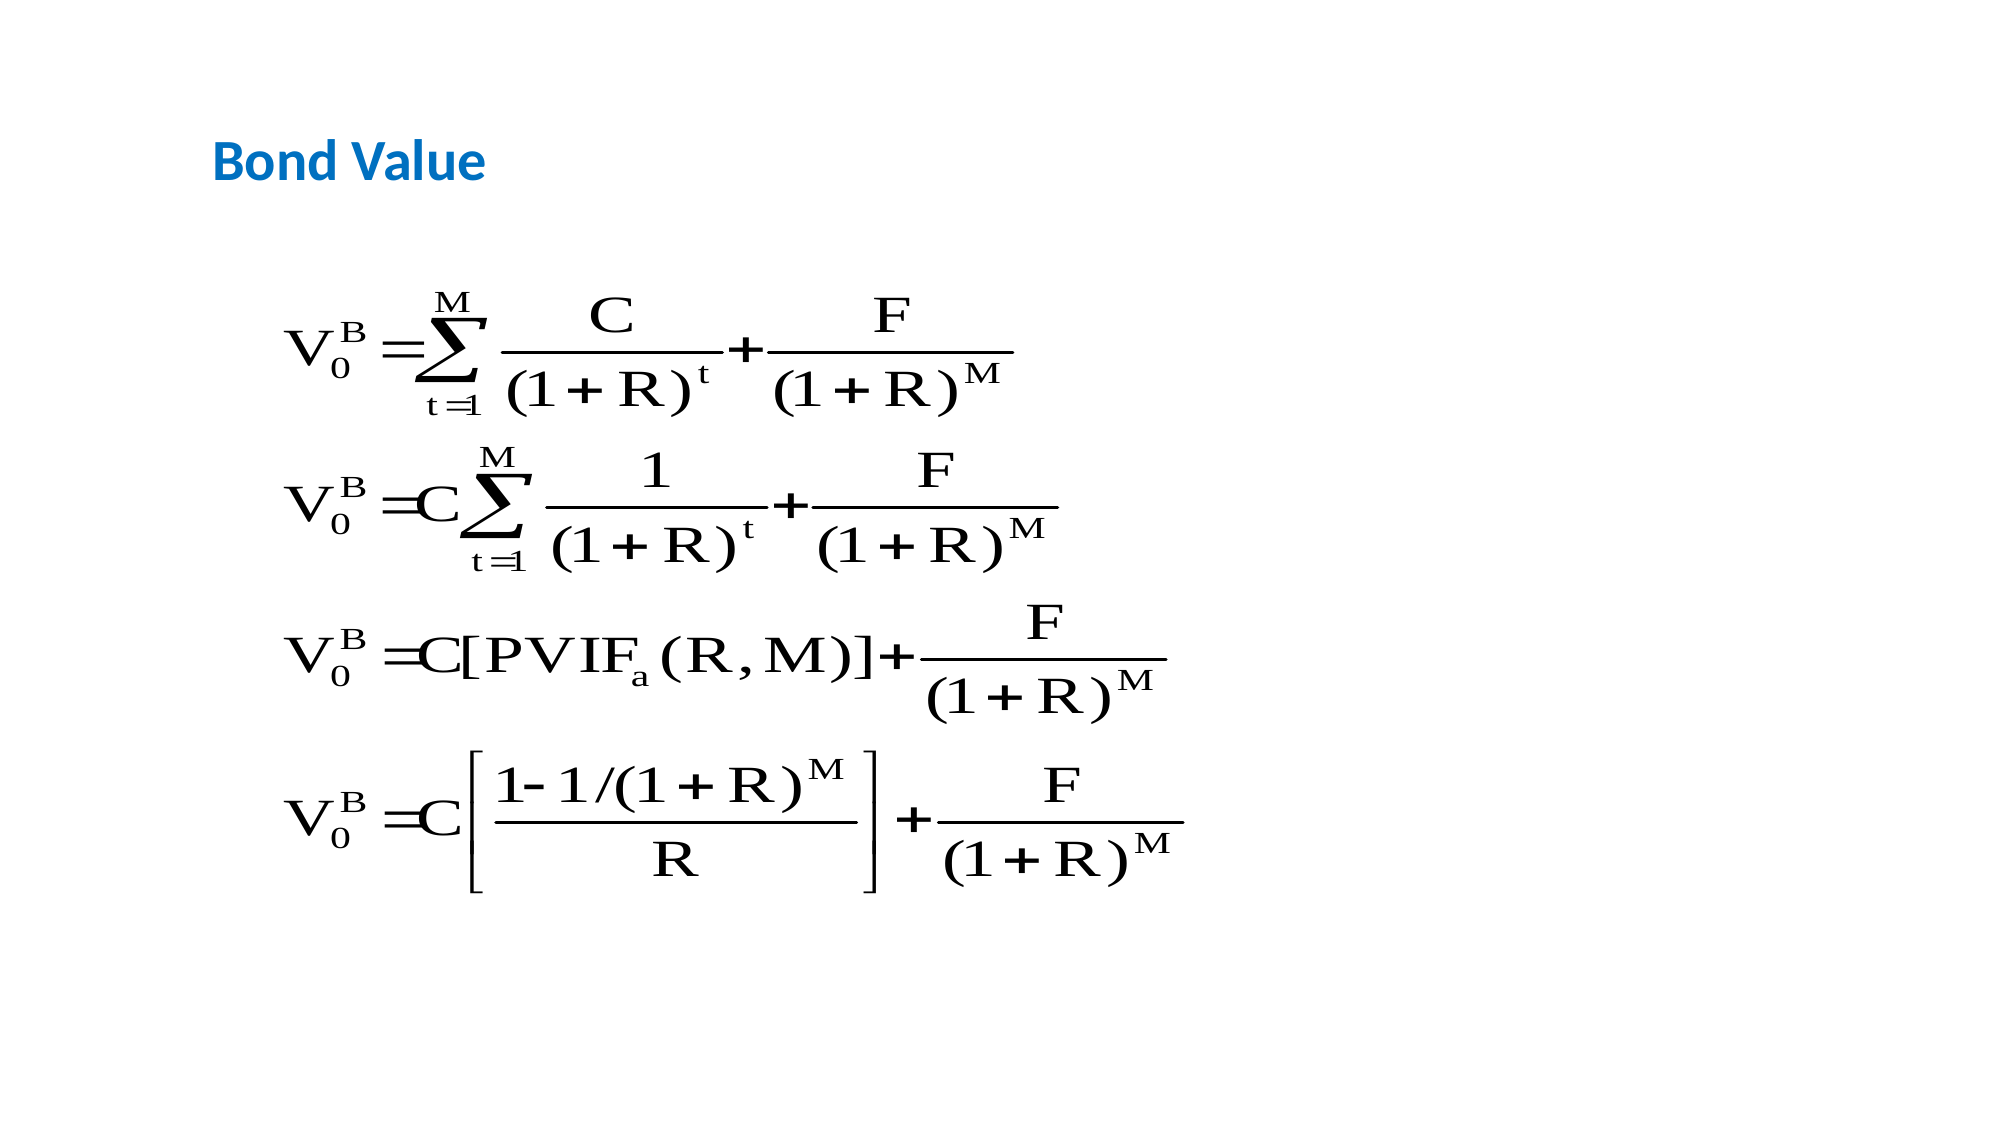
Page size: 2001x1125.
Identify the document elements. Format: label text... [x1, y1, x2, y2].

text_box Bond Value [197, 114, 1724, 200]
chart [267, 276, 1199, 907]
